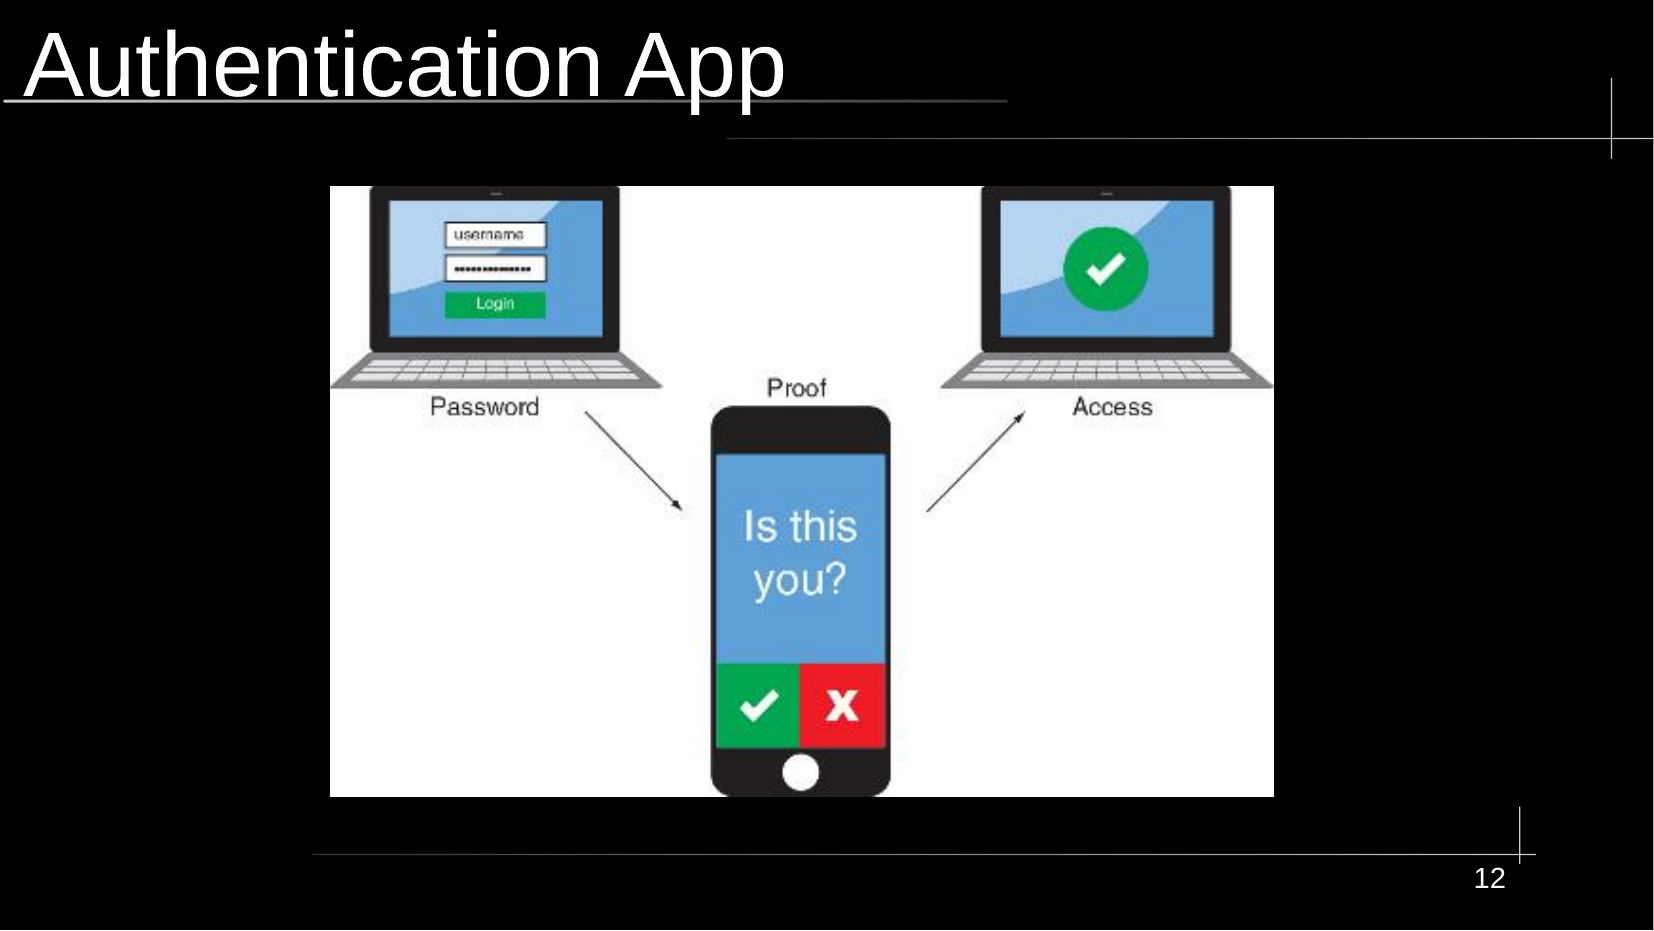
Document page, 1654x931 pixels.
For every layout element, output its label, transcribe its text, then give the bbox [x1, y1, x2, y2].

title Authentication App [23, 11, 1589, 119]
picture [330, 186, 1274, 797]
